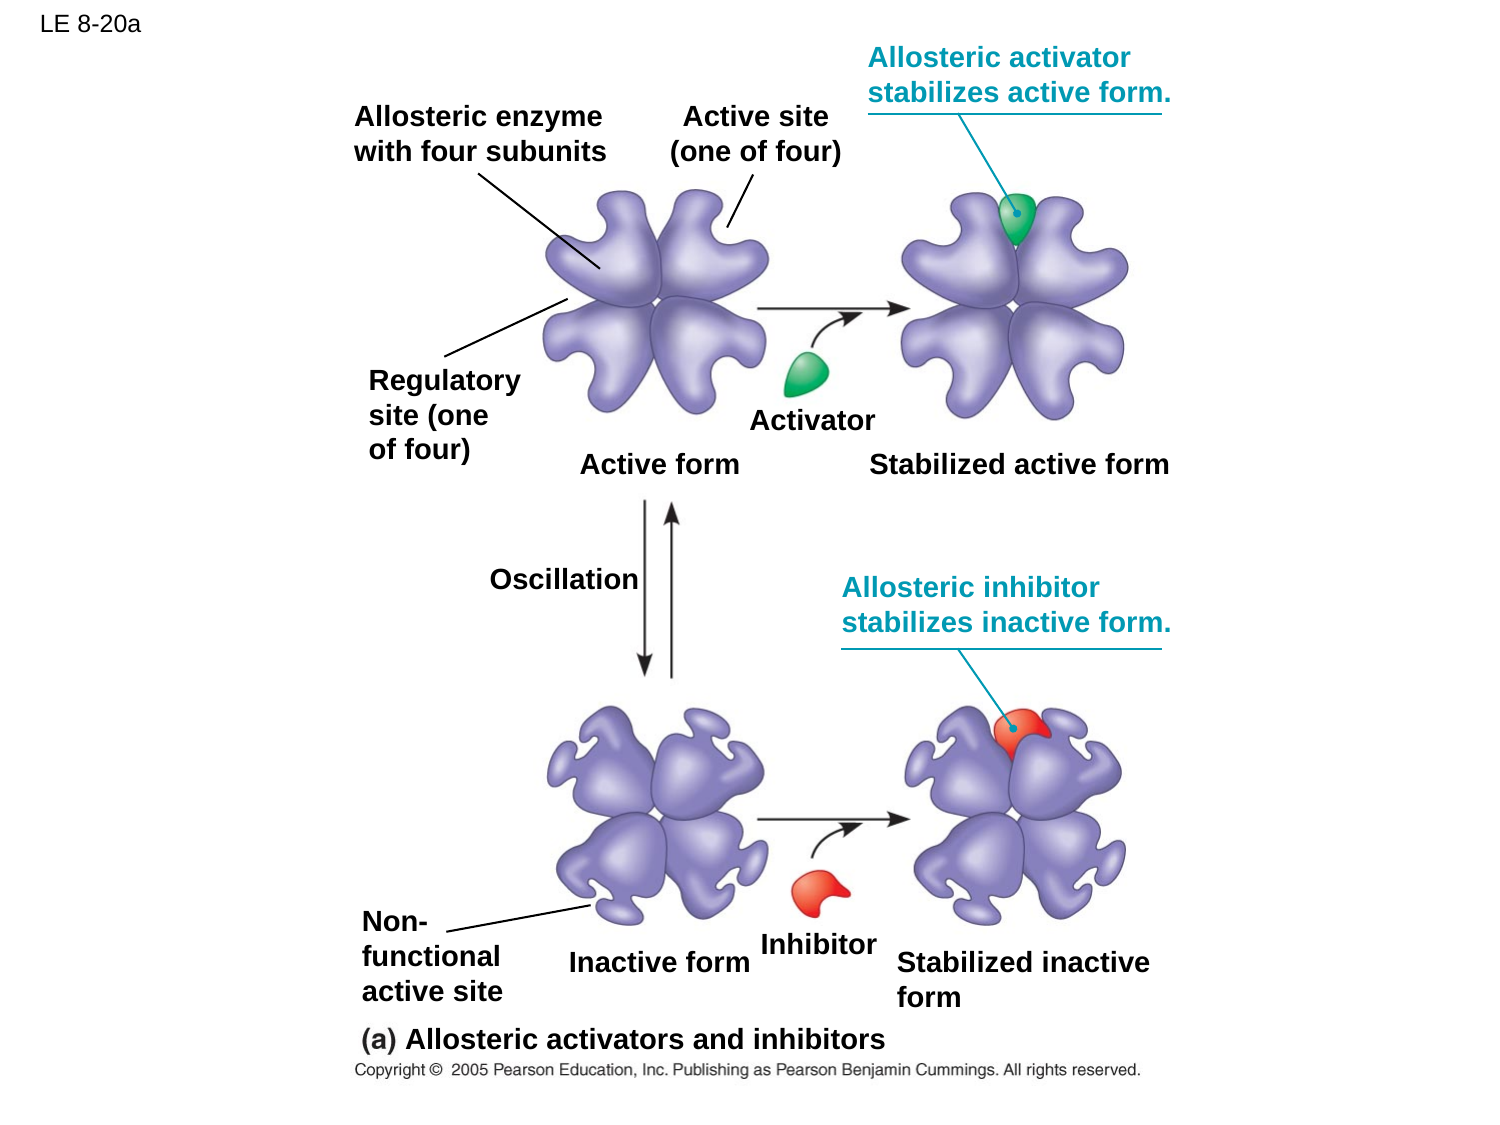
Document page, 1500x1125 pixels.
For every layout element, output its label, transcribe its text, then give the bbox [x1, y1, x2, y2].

text_box Oscillation [489, 560, 661, 623]
text_box Activator [749, 400, 884, 438]
title LE 8-20a [24, 0, 351, 51]
text_box Inactive form [568, 943, 763, 988]
text_box Allosteric activator stabilizes active form. [867, 38, 1177, 114]
text_box Active site (one of four) [643, 97, 868, 175]
text_box Allosteric inhibitor stabilizes inactive form. [841, 568, 1180, 646]
text_box Non- functional active site [361, 902, 520, 1016]
text_box Active form [579, 445, 751, 490]
text_box Allosteric enzyme with four subunits [354, 97, 615, 165]
text_box Stabilized active form [869, 445, 1176, 486]
text_box Inhibitor [760, 925, 895, 962]
text_box Regulatory site (one of four) [368, 360, 531, 489]
text_box Allosteric activators and inhibitors [404, 1020, 890, 1055]
picture [326, 37, 1173, 1088]
text_box Stabilized inactive form [896, 943, 1187, 1040]
